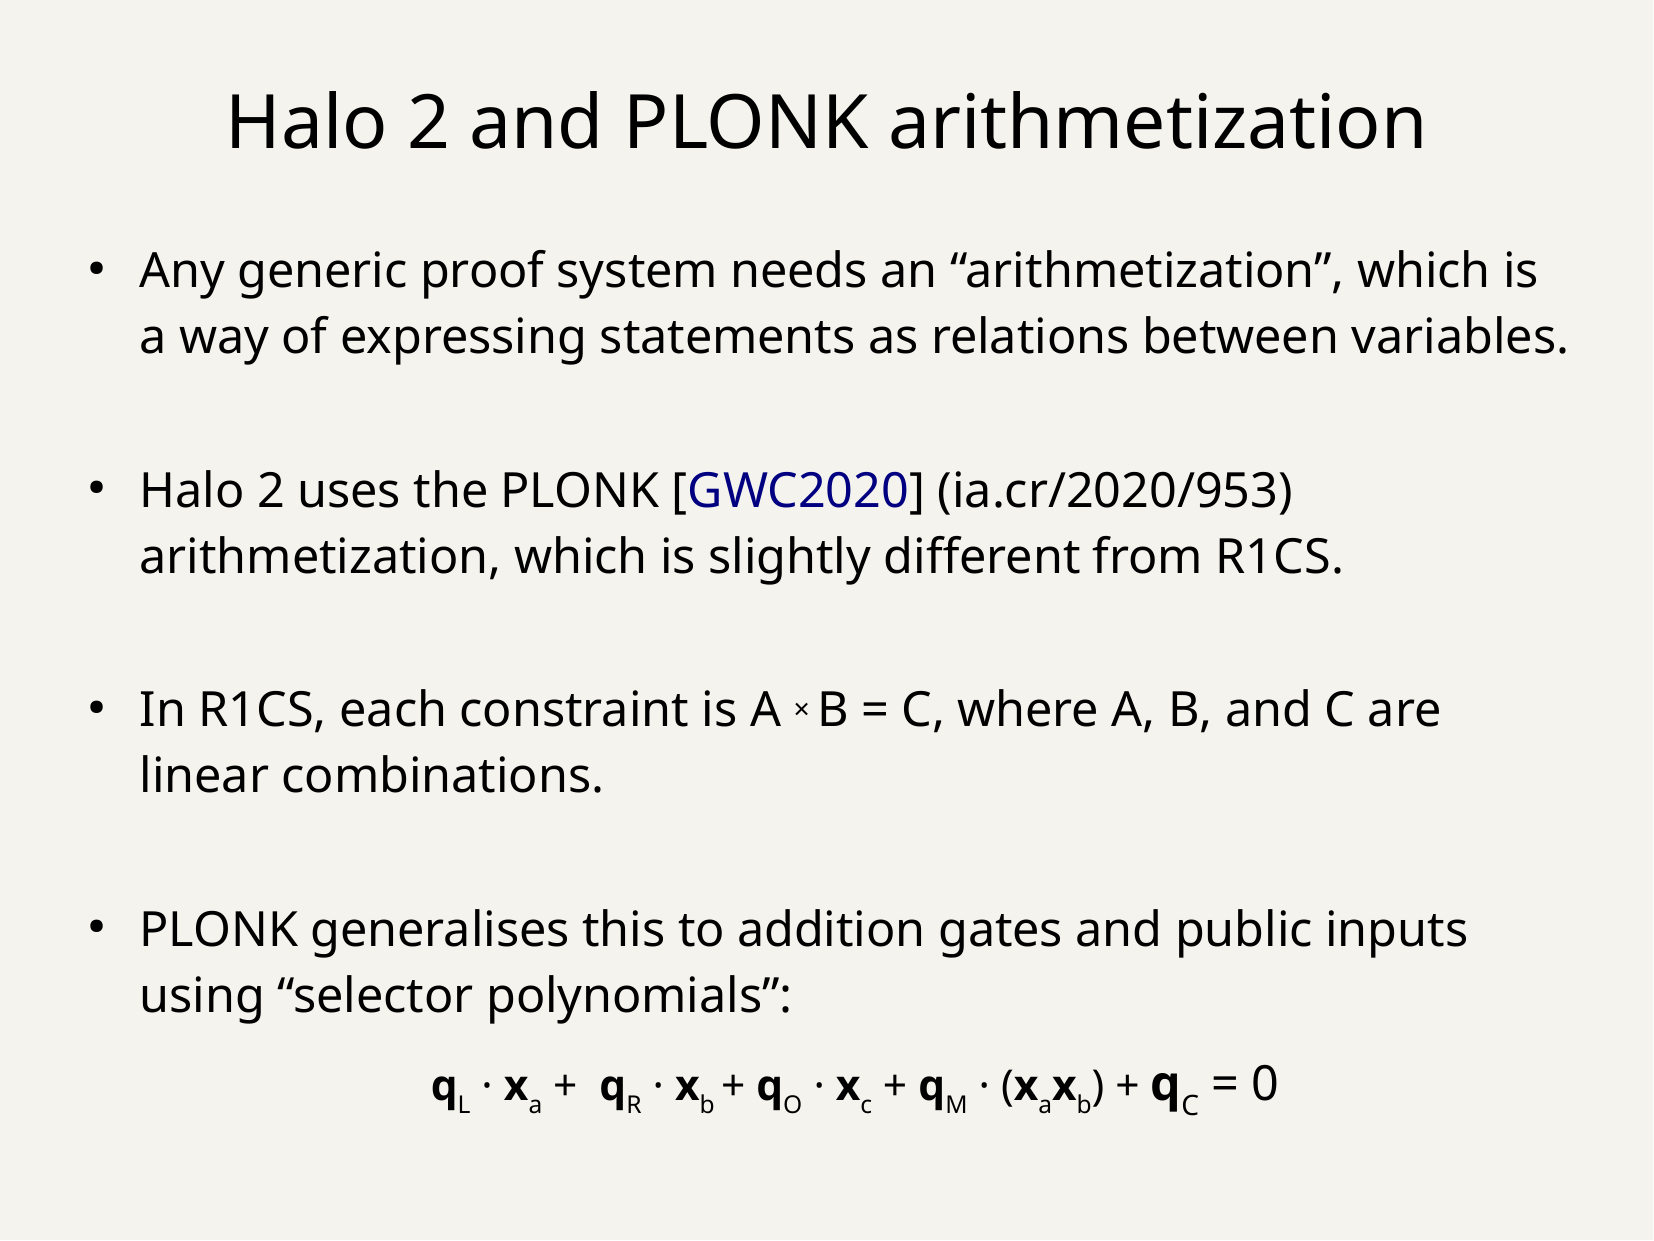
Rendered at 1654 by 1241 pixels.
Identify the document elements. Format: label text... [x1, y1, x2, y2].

title Halo 2 and PLONK arithmetization [82, 49, 1571, 189]
list Any generic proof system needs an “arithmetization”, which is a way of expressing statements as relations between variables. Halo 2 uses the PLONK [GWC2020] (ia.cr/2020/953) arithmetization, which is slightly different from R1CS. In R1CS, each constraint is A × B = C, where A, B, and C are linear combinations. PLONK generalises this to addition gates and public inputs using “selector polynomials”: qL · xa + qR · xb + qO · xc + qM · (xaxb) + qC = 0 [70, 236, 1571, 1170]
